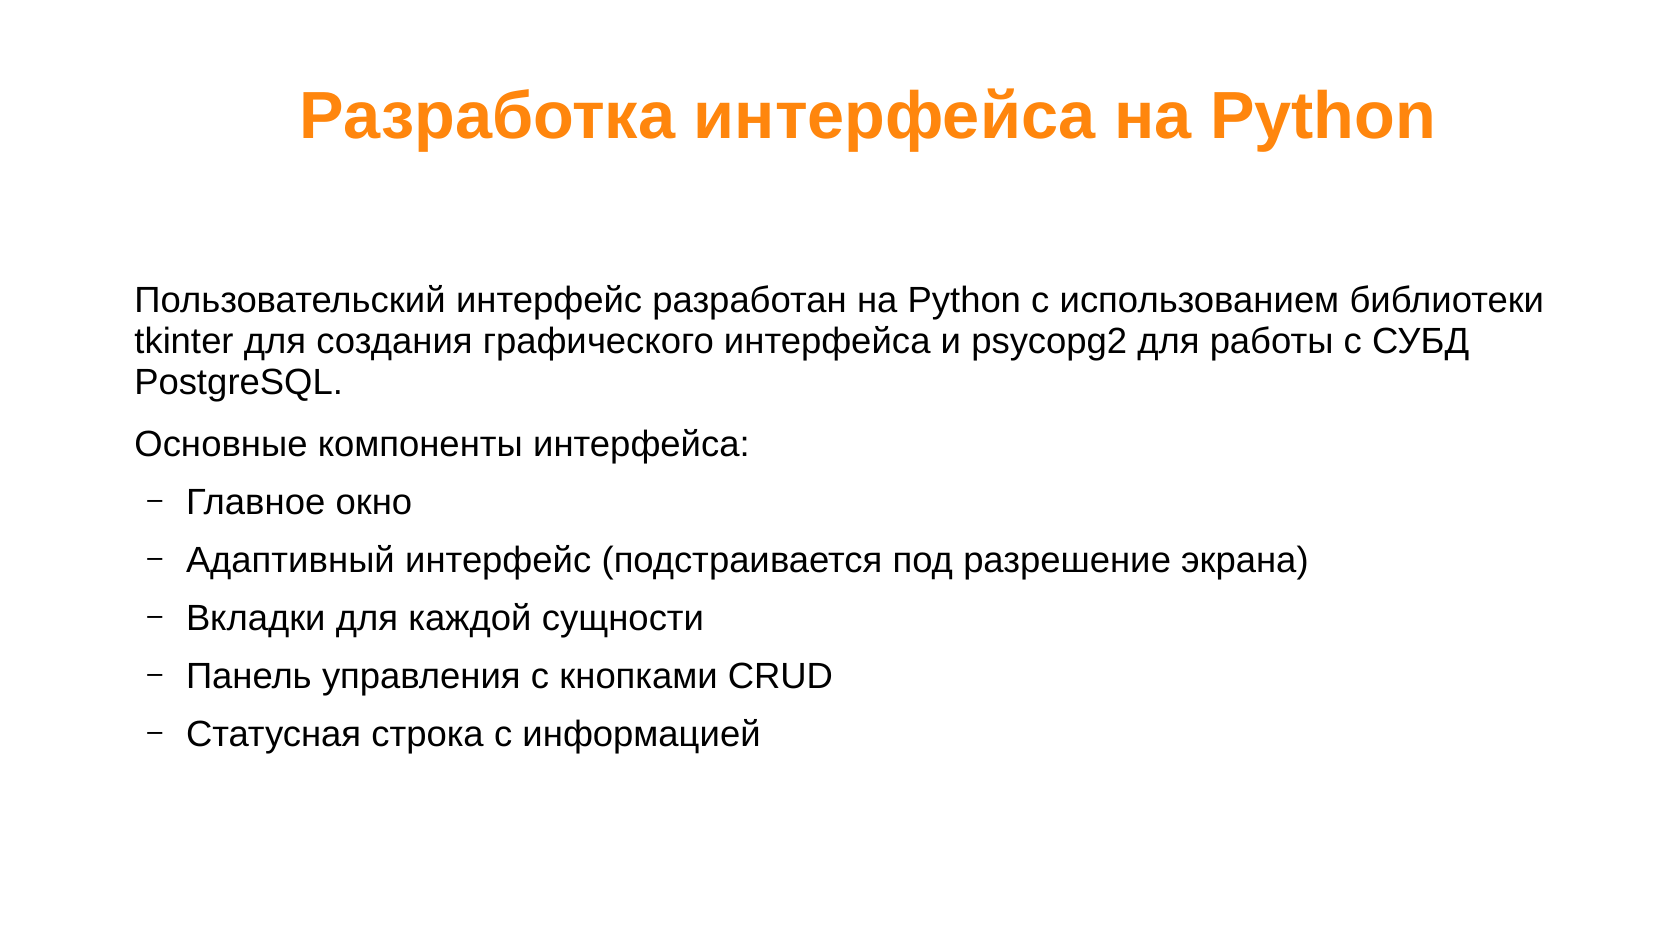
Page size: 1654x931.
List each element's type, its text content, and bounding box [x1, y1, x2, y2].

title Разработка интерфейса на Python [289, 12, 1447, 217]
list Пользовательский интерфейс разработан на Python с использованием библиотеки tkinter для создания графического интерфейса и psycopg2 для работы с СУБД PostgreSQL. Основные компоненты интерфейса: Главное окно Адаптивный интерфейс (подстраивается под разрешение экрана) Вкладки для каждой сущности Панель управления с кнопками CRUD Статусная строка с информацией [82, 217, 1571, 758]
